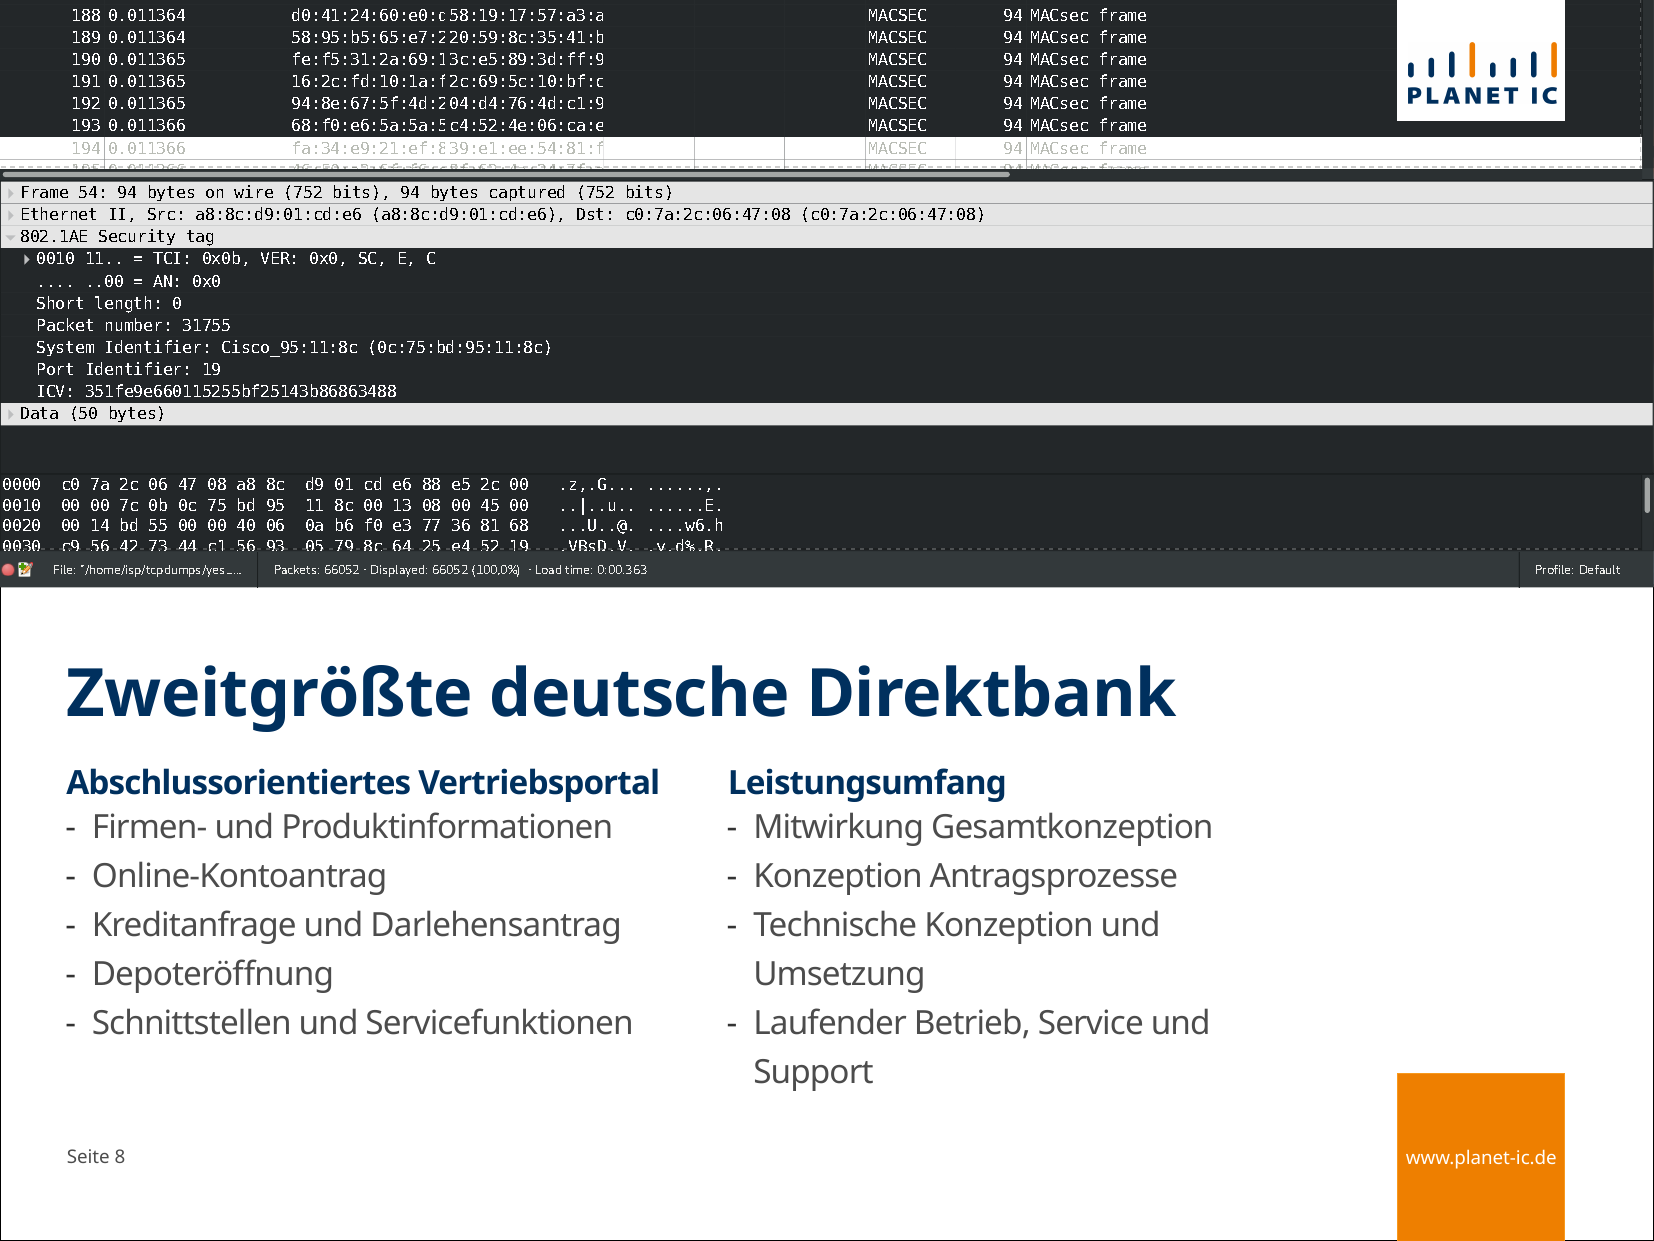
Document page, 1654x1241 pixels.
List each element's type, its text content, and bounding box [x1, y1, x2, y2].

text_box [1397, 0, 1565, 121]
text_box Firmen- und Produktinformationen Online-Kontoantrag Kreditanfrage und Darlehensantrag Depoteröffnung Schnittstellen und Servicefunktionen [65, 799, 672, 1038]
text_box Leistungsumfang [727, 754, 1330, 799]
picture [0, 0, 1654, 588]
text_box Zweitgrößte deutsche Direktbank [66, 645, 1332, 710]
text_box Abschlussorientiertes Vertriebsportal [66, 754, 669, 799]
text_box Mitwirkung Gesamtkonzeption Konzeption Antragsprozesse Technische Konzeption und Umsetzung Laufender Betrieb, Service und Support [726, 799, 1333, 1038]
picture [1408, 42, 1557, 105]
